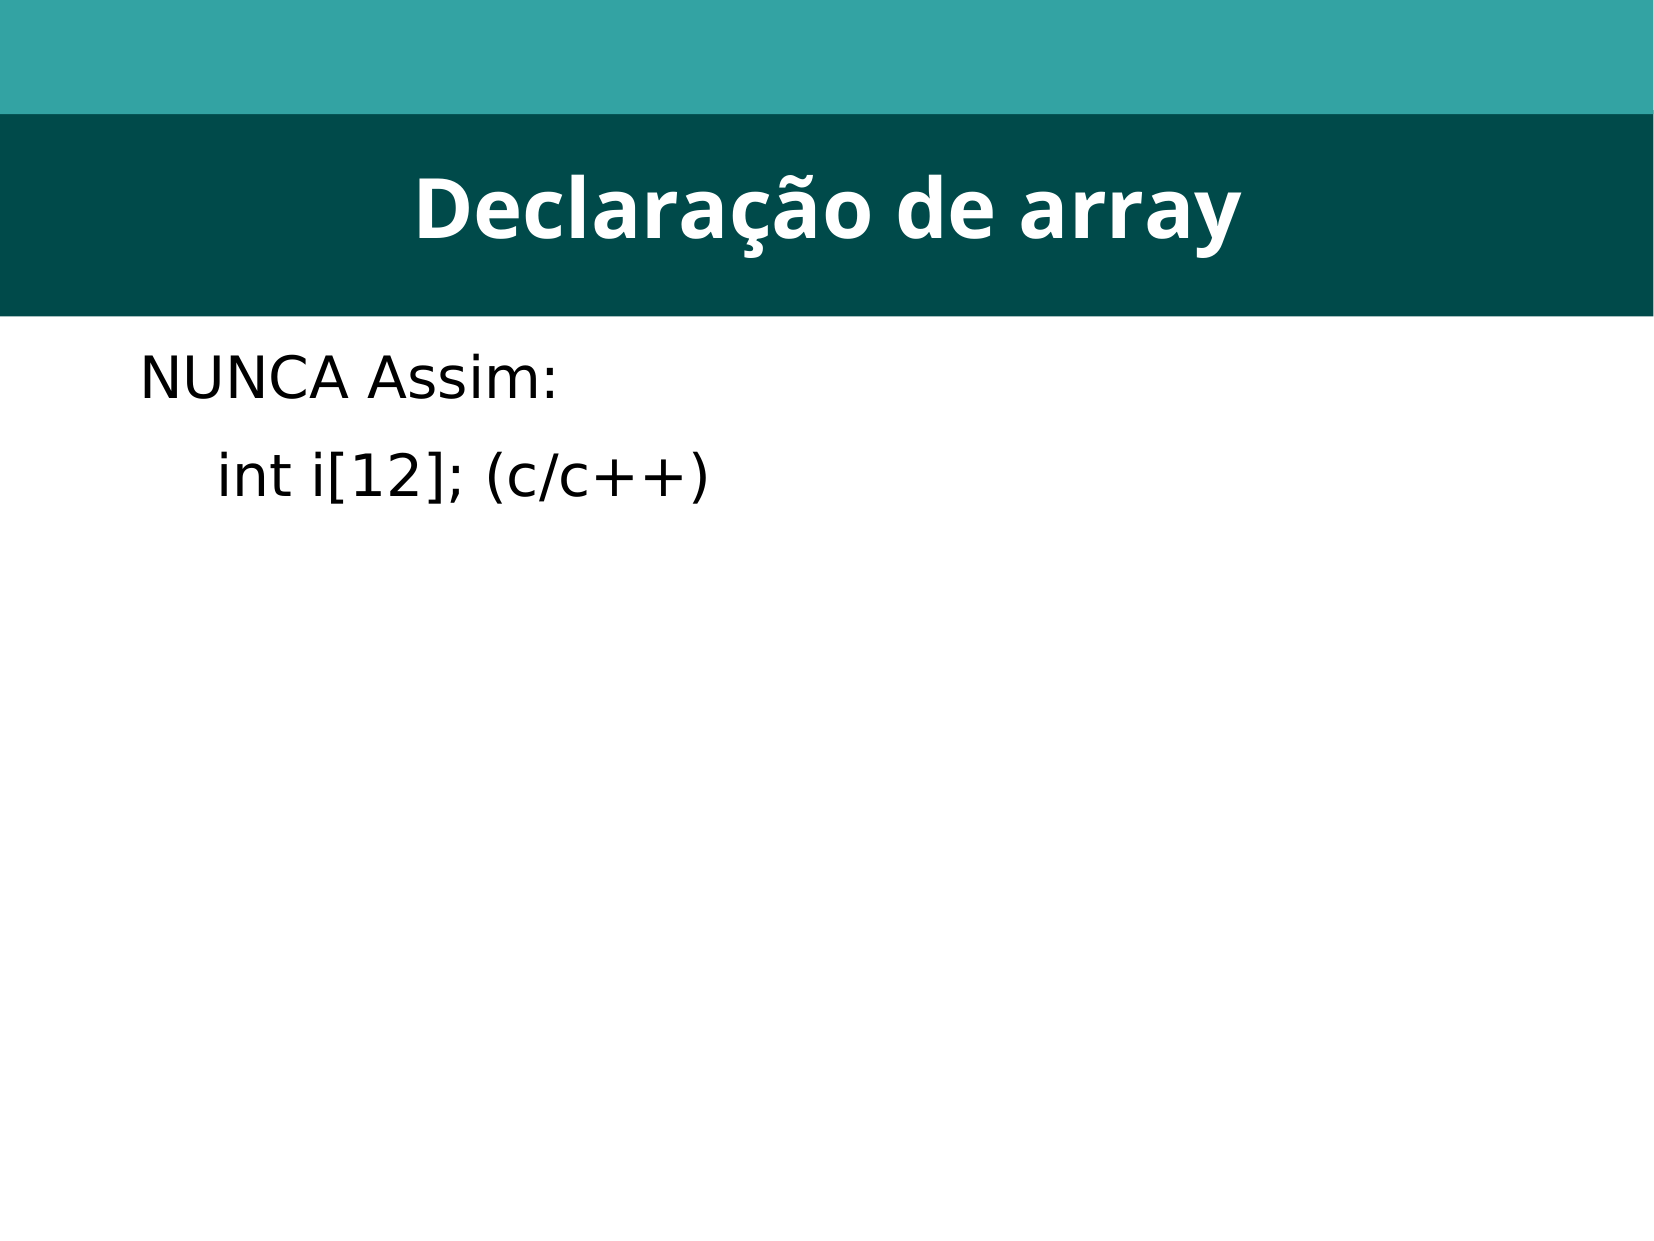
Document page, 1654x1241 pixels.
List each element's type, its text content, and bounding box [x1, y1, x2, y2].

list NUNCA Assim: int i[12]; (c/c++) [121, 344, 1534, 1127]
title Declaração de array [121, 102, 1534, 311]
